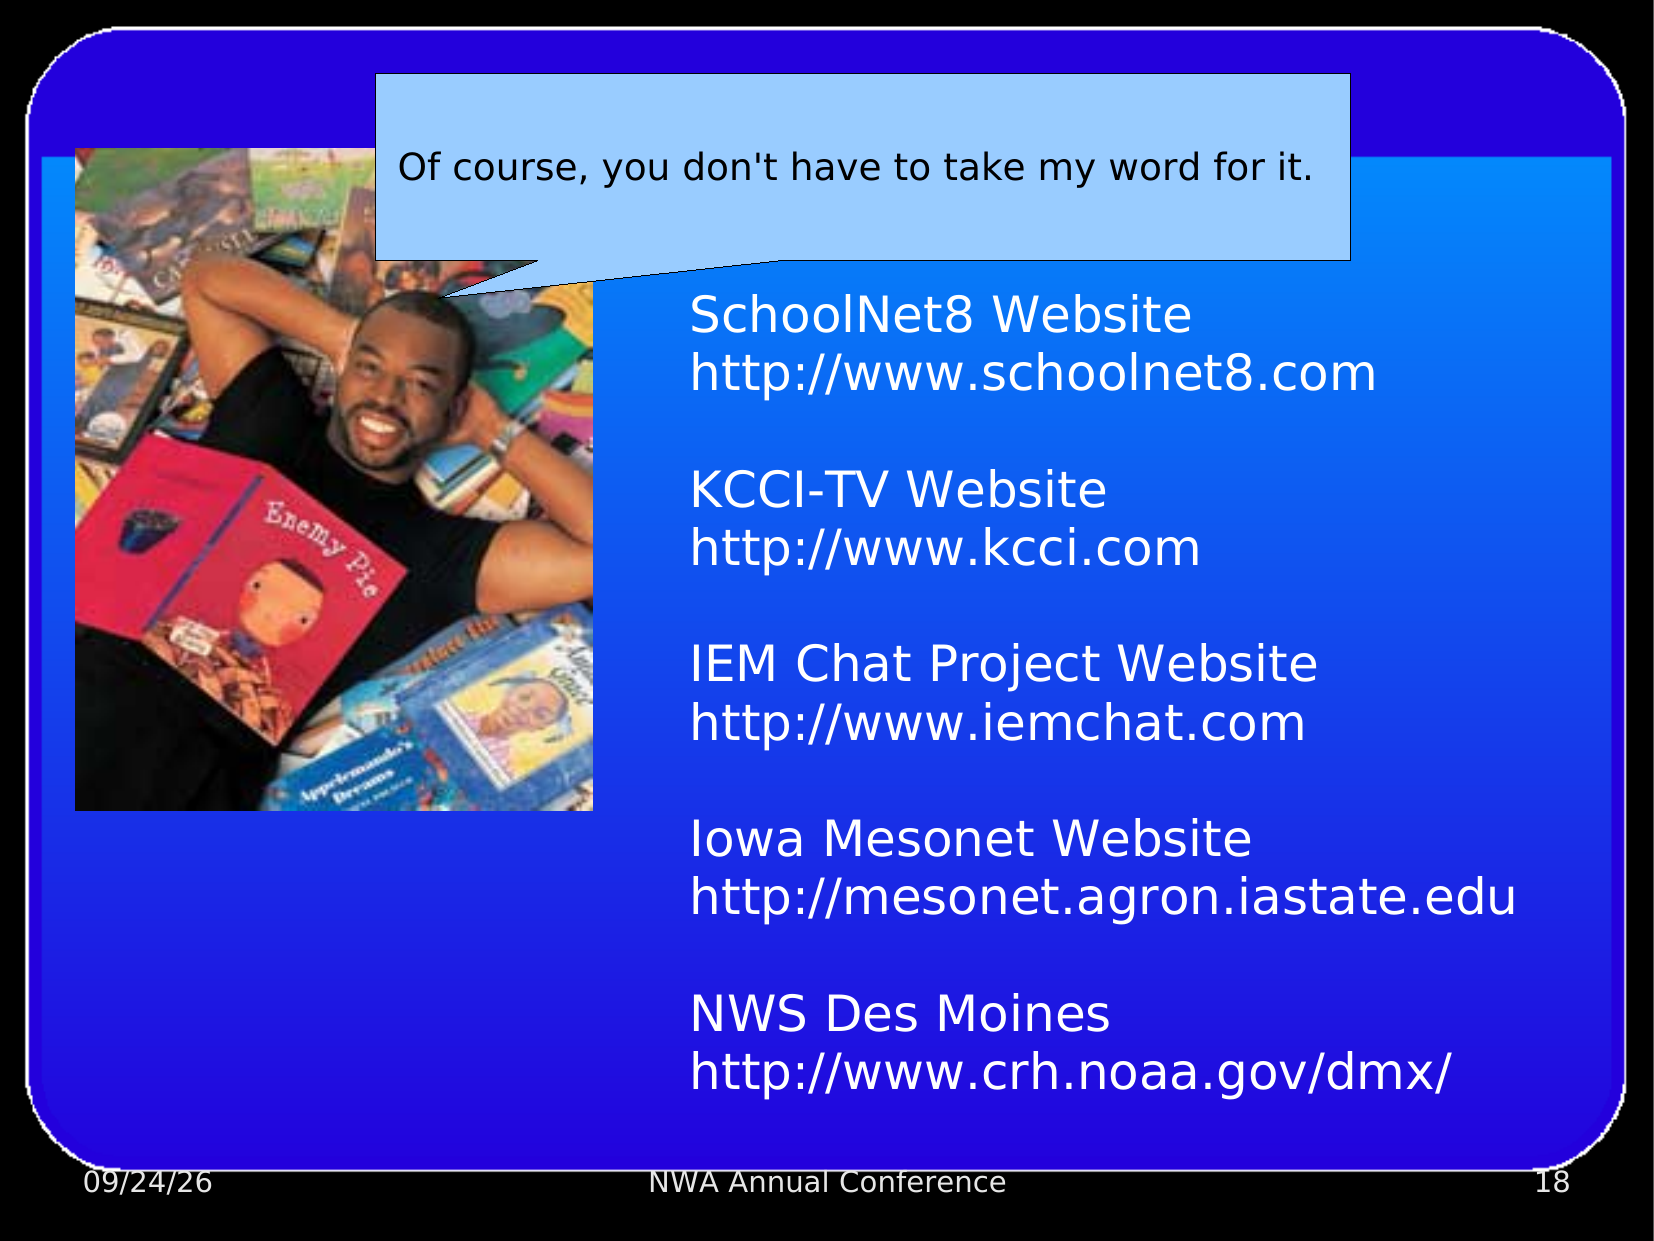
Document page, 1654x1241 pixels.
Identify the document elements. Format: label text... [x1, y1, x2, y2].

picture [0, 0, 1654, 1241]
text_box Of course, you don't have to take my word for it. [375, 73, 1351, 299]
text_box SchoolNet8 Website http://www.schoolnet8.com KCCI-TV Website http://www.kcci.com IEM Chat Project Website http://www.iemchat.com Iowa Mesonet Website http://mesonet.agron.iastate.edu NWS Des Moines http://www.crh.noaa.gov/dmx/ [675, 278, 1517, 1109]
